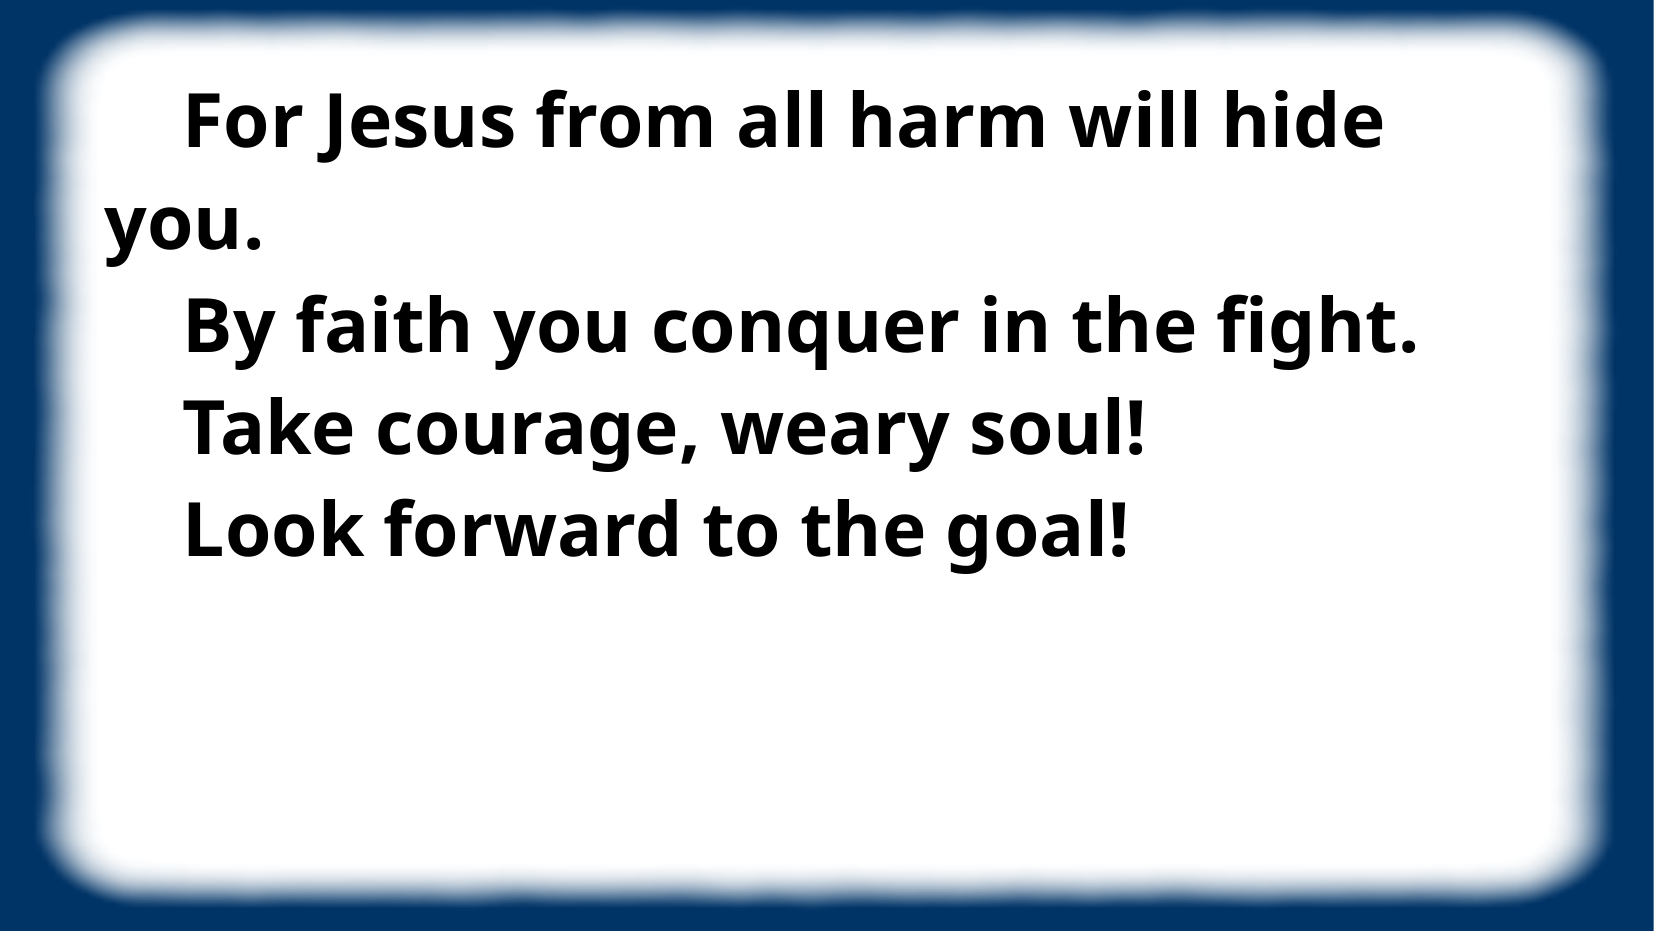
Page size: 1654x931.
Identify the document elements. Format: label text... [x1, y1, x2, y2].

picture [0, 0, 1654, 931]
text_box For Jesus from all harm will hide you. By faith you conquer in the fight. Take courage, weary soul! Look forward to the goal! [90, 60, 1561, 475]
